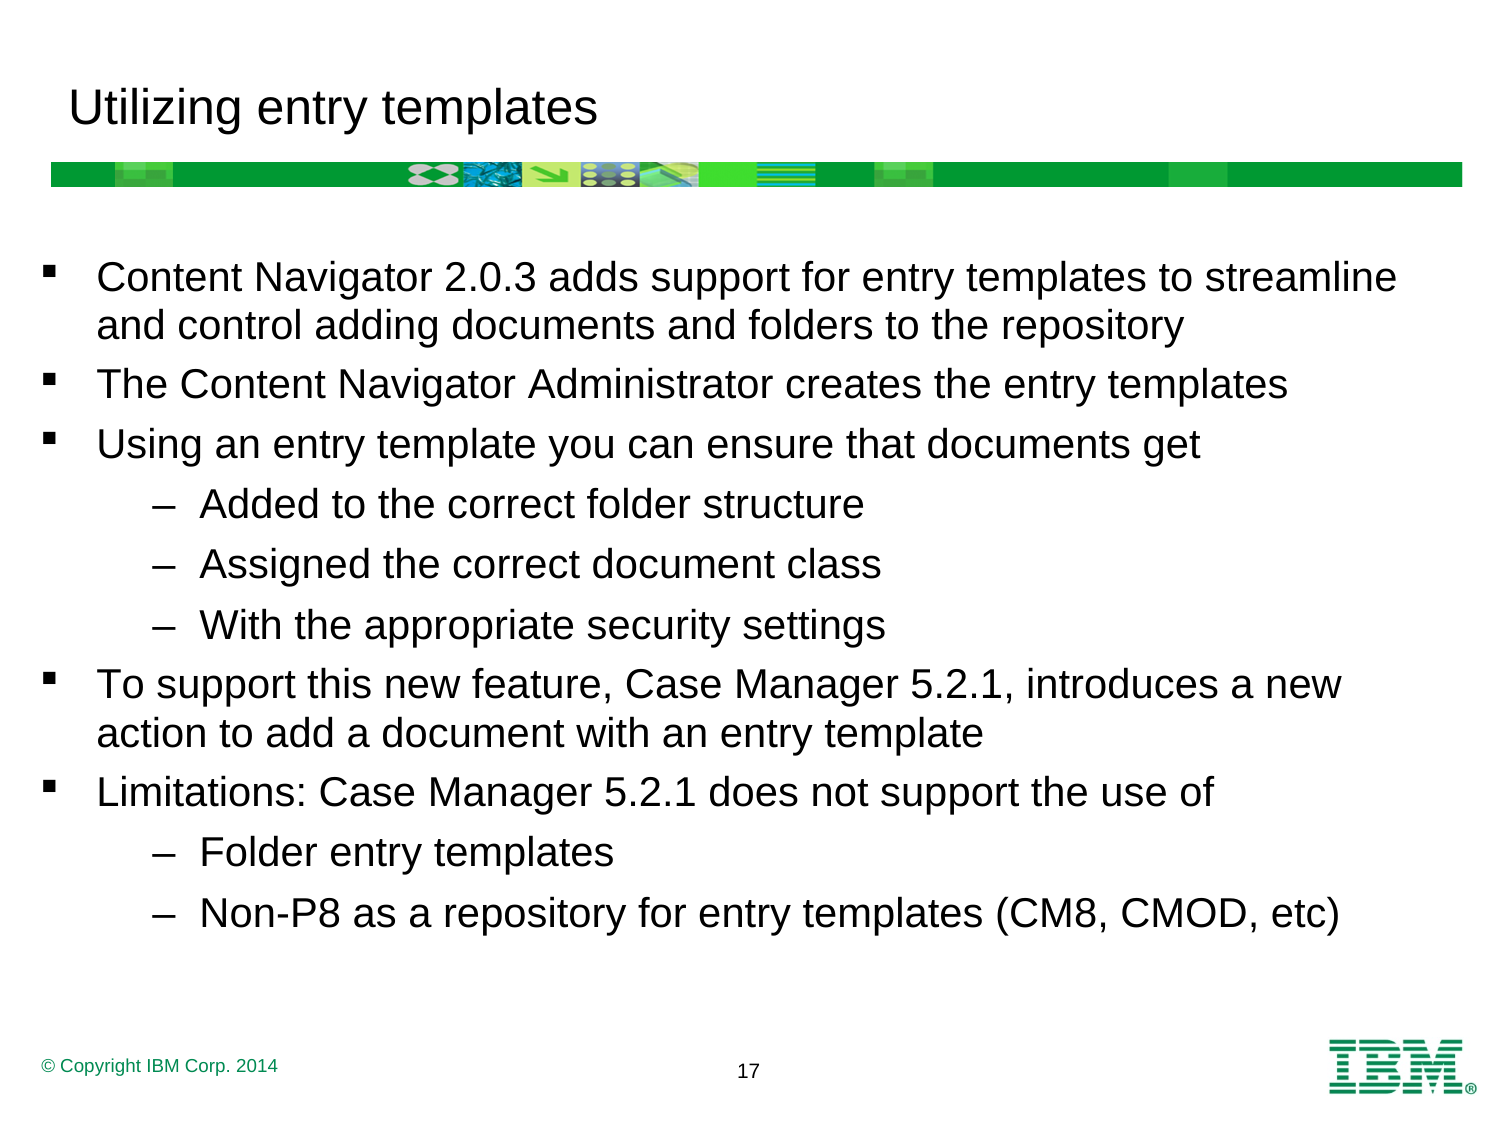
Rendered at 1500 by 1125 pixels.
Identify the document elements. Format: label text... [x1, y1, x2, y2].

picture [1327, 1037, 1479, 1096]
list Content Navigator 2.0.3 adds support for entry templates to streamline and control adding documents and folders to the repository The Content Navigator Administrator creates the entry templates Using an entry template you can ensure that documents get Added to the correct folder structure Assigned the correct document class With the appropriate security settings To support this new feature, Case Manager 5.2.1, introduces a new action to add a document with an entry template Limitations: Case Manager 5.2.1 does not support the use of Folder entry templates Non-P8 as a repository for entry templates (CM8, CMOD, etc) [24, 243, 1463, 1038]
title Utilizing entry templates [53, 69, 1239, 144]
picture [50, 161, 1463, 189]
